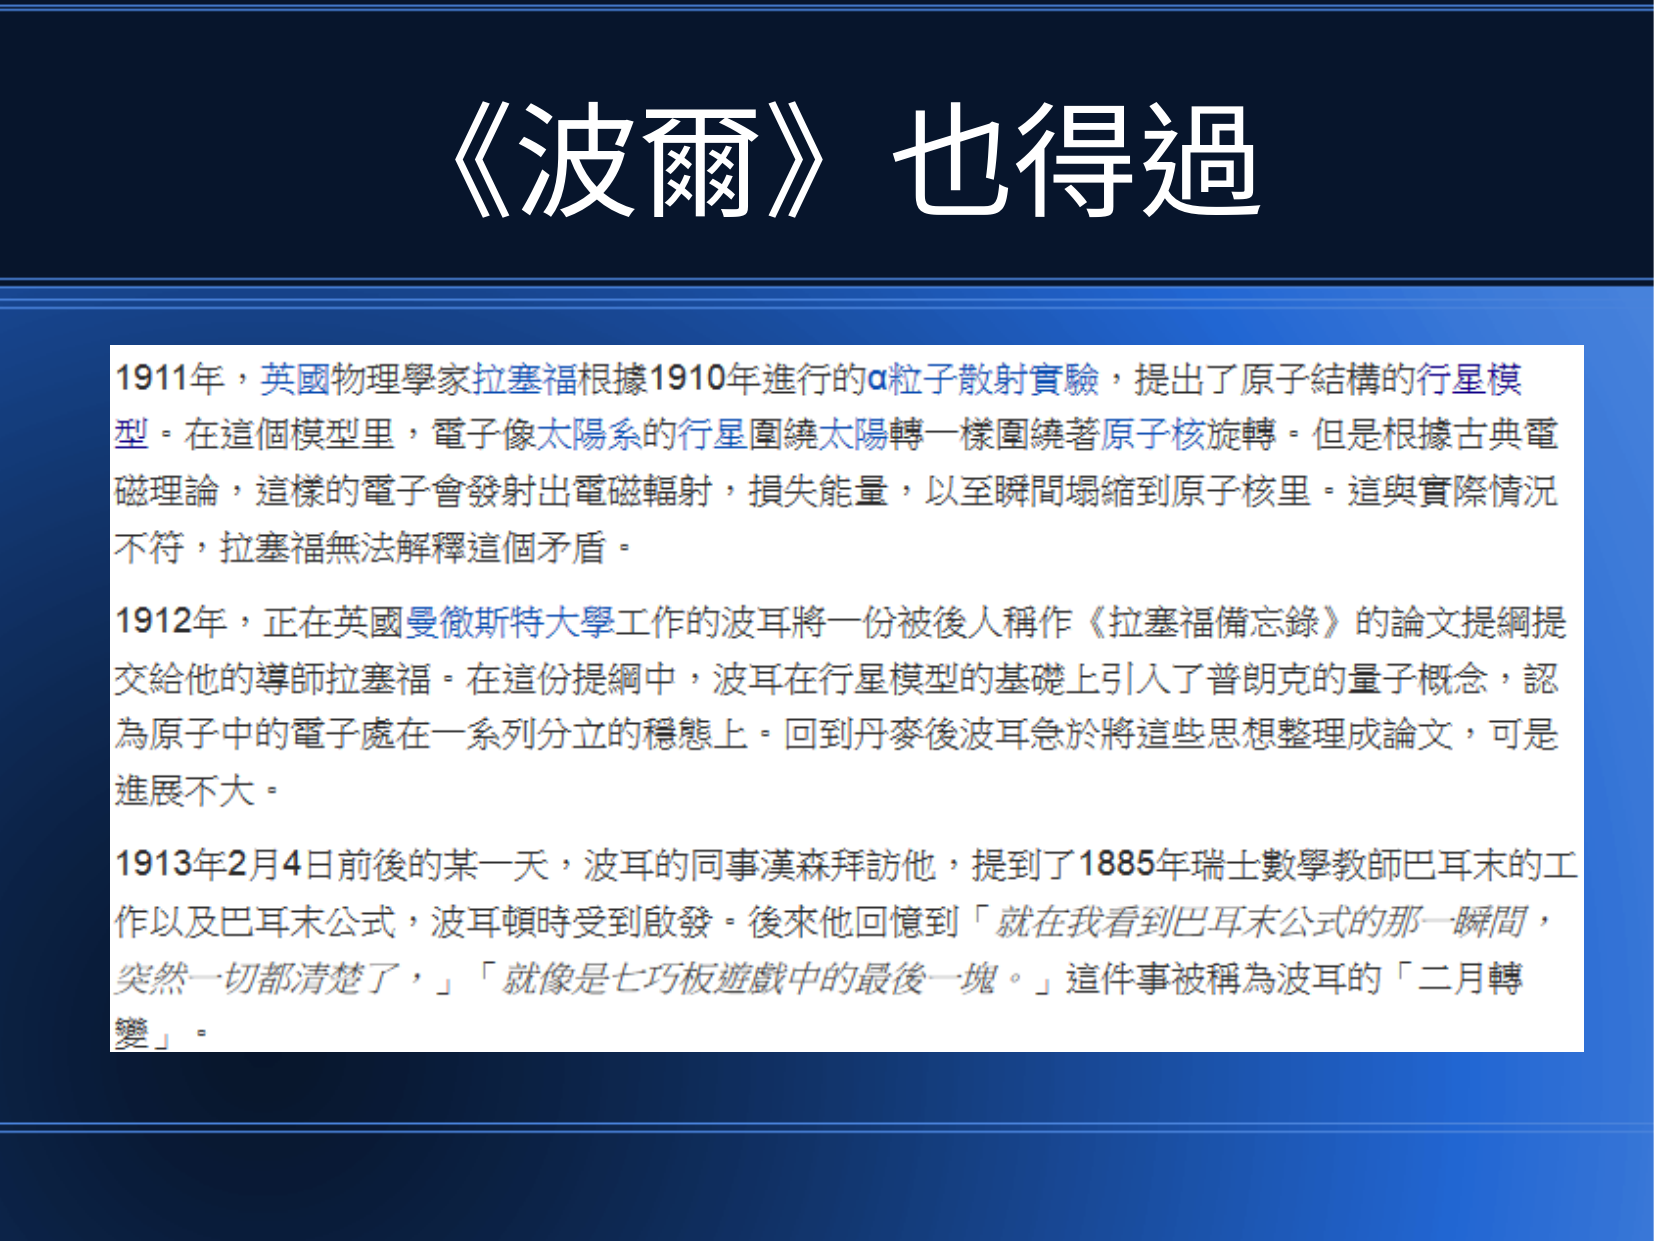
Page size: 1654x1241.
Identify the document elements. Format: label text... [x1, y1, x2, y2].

picture [0, 0, 1654, 1241]
title 《波爾》也得過 [82, 49, 1571, 257]
